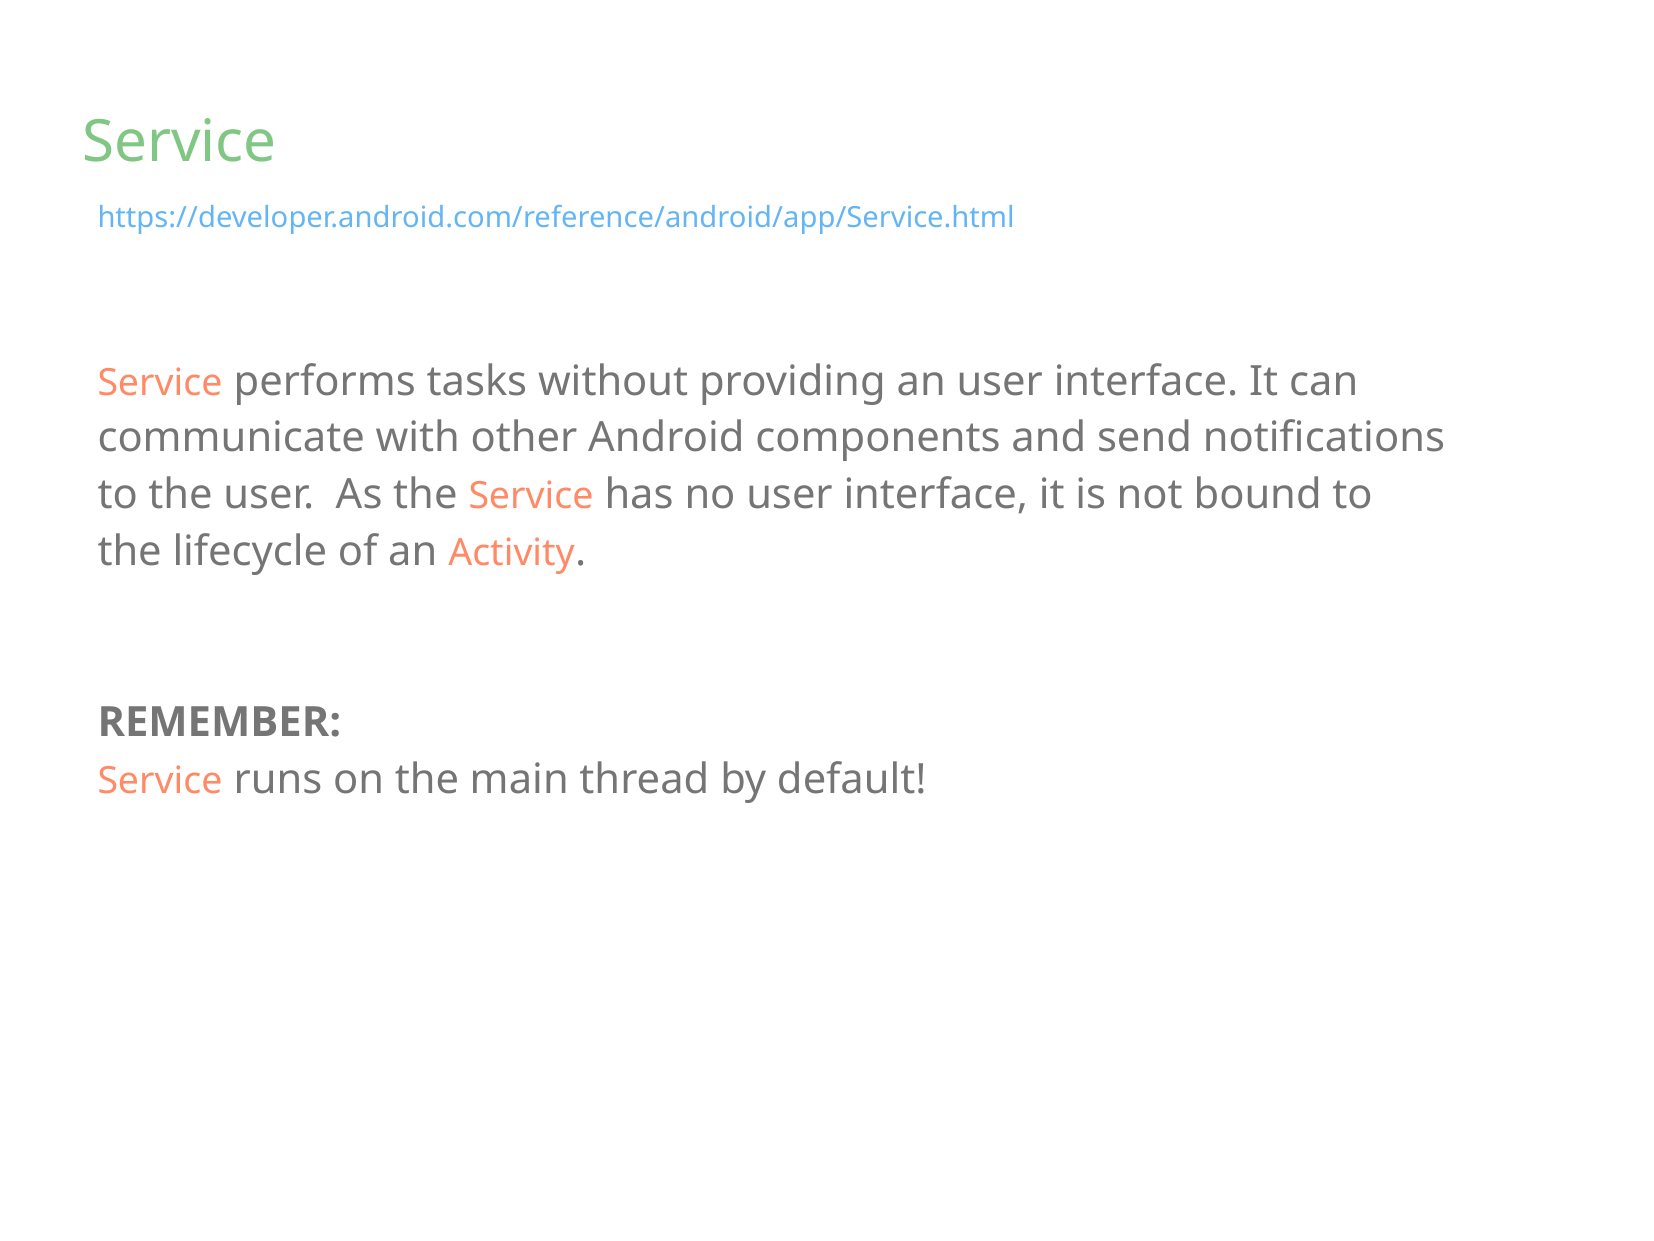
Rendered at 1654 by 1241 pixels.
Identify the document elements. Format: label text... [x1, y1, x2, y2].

text_box https://developer.android.com/reference/android/app/Service.html Service performs tasks without providing an user interface. It can communicate with other Android components and send notifications to the user. As the Service has no user interface, it is not bound to the lifecycle of an Activity. REMEMBER: Service runs on the main thread by default! [82, 189, 1344, 727]
title Service [82, 35, 1571, 243]
